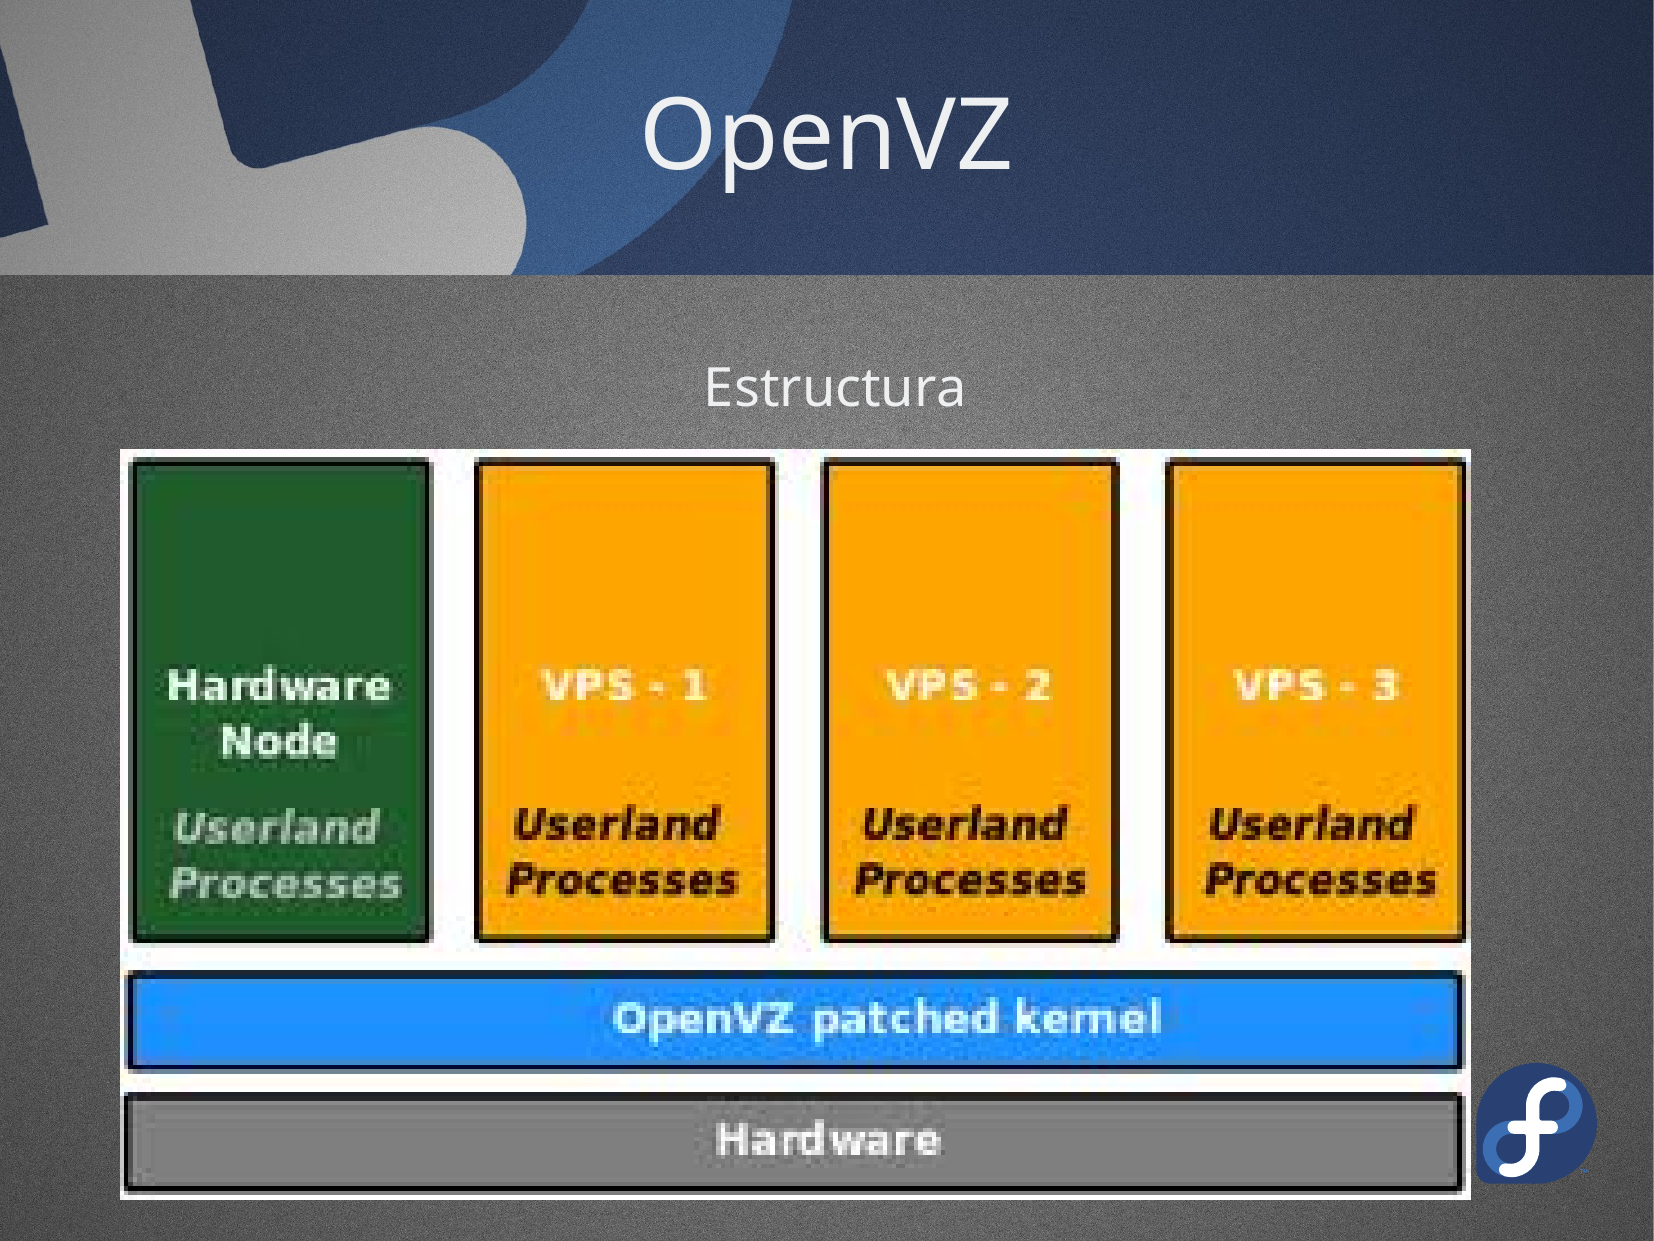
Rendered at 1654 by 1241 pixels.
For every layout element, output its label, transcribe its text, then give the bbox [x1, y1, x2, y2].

picture [0, 0, 1654, 1241]
text_box OpenVZ [88, 29, 1565, 237]
text_box Estructura [88, 354, 1565, 1064]
